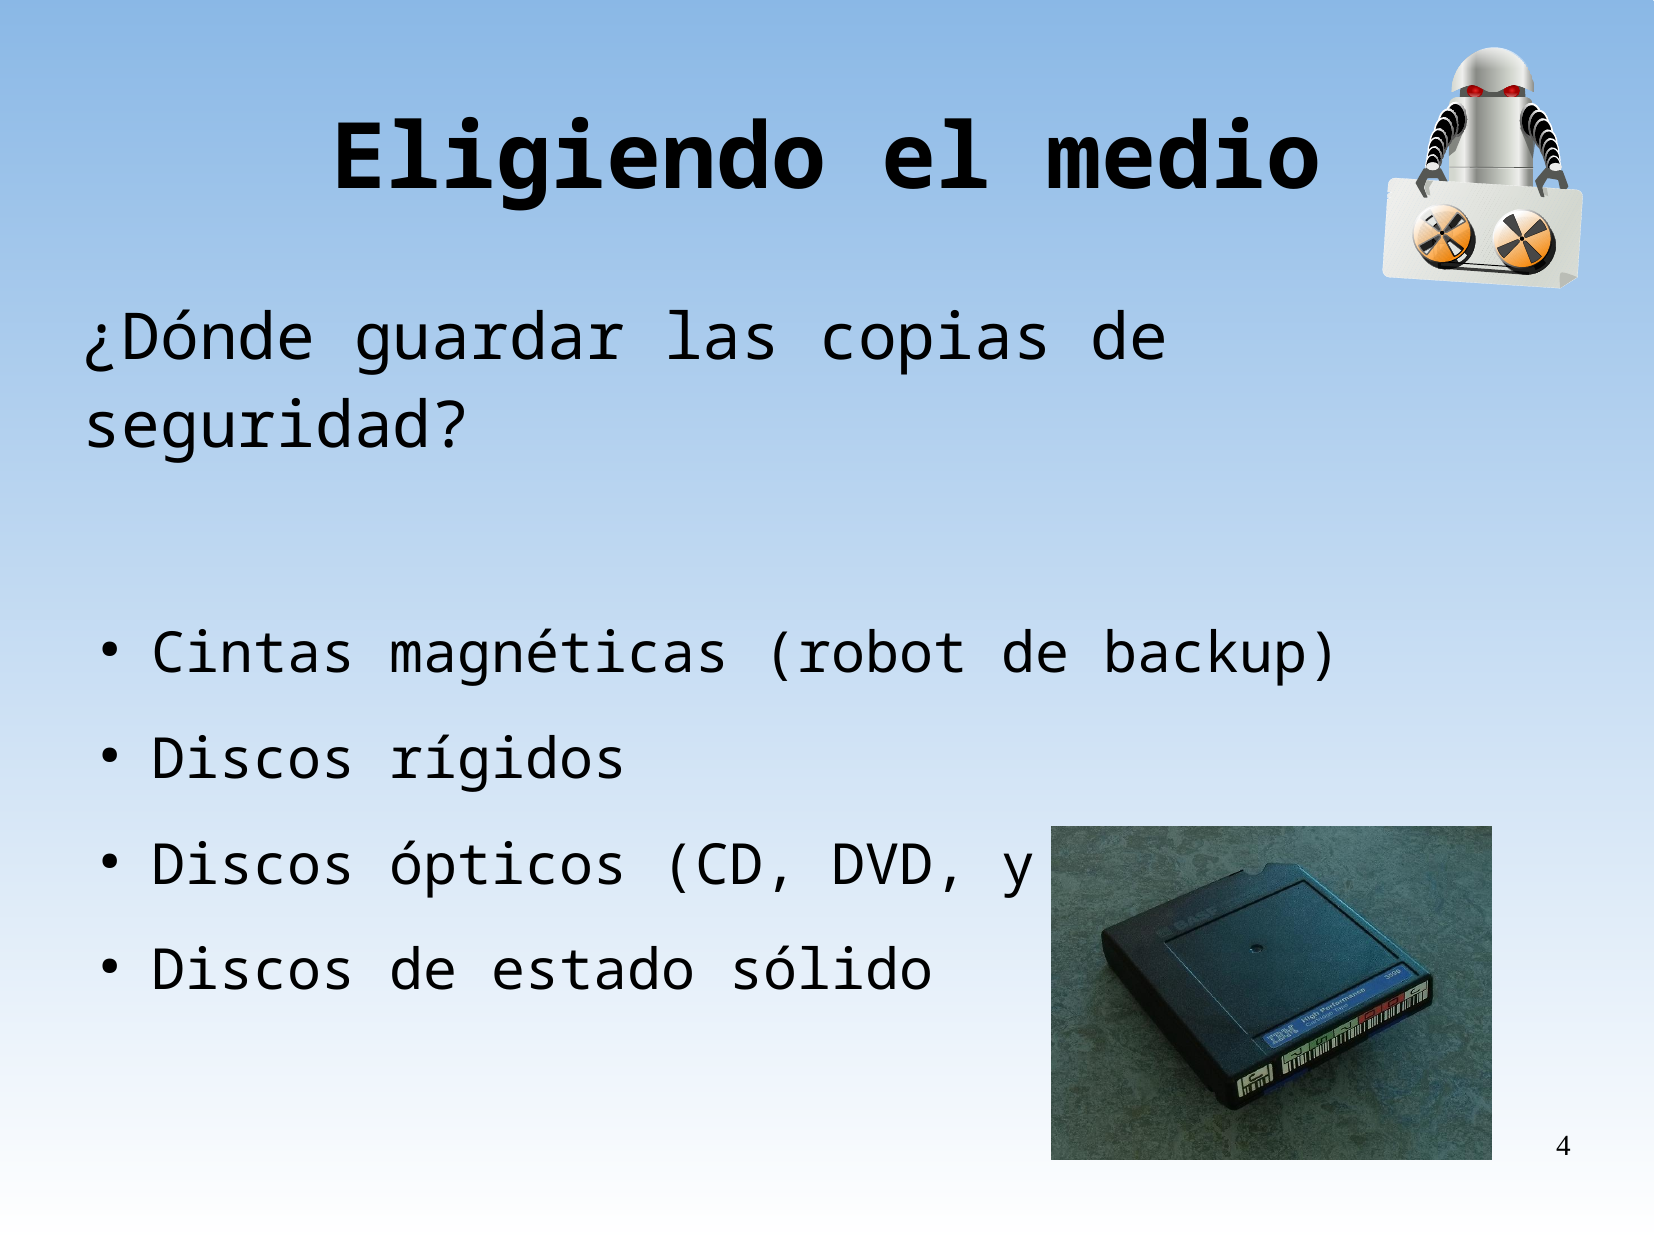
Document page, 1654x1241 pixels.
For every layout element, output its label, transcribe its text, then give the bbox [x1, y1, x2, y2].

title Eligiendo el medio [82, 49, 1382, 257]
picture [1051, 826, 1492, 1161]
list ¿Dónde guardar las copias de seguridad? Cintas magnéticas (robot de backup) Discos rígidos Discos ópticos (CD, DVD, y BluRay) Discos de estado sólido [82, 290, 1571, 1010]
picture [1382, 47, 1583, 289]
